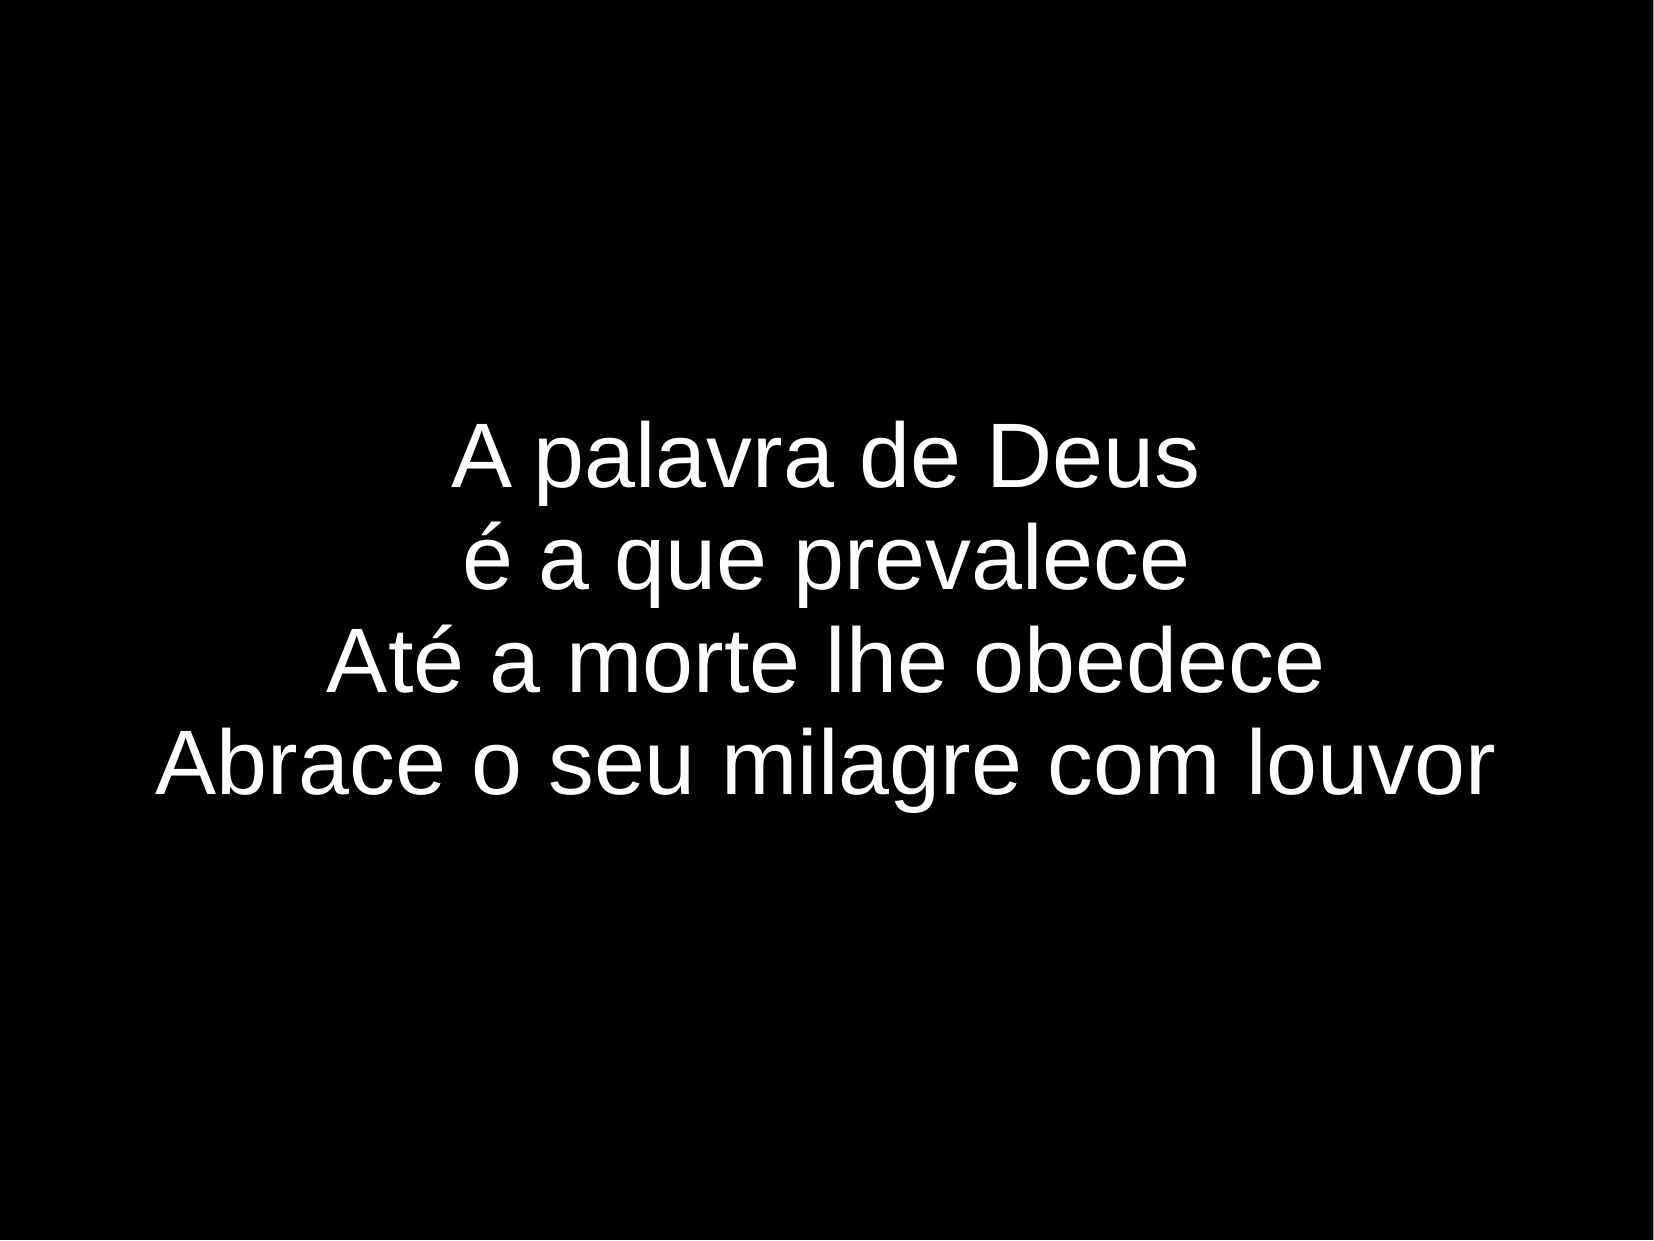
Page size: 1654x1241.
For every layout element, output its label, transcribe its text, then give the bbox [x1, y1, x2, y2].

subtitle A palavra de Deus é a que prevalece Até a morte lhe obedece Abrace o seu milagre com louvor [82, 49, 1571, 1170]
